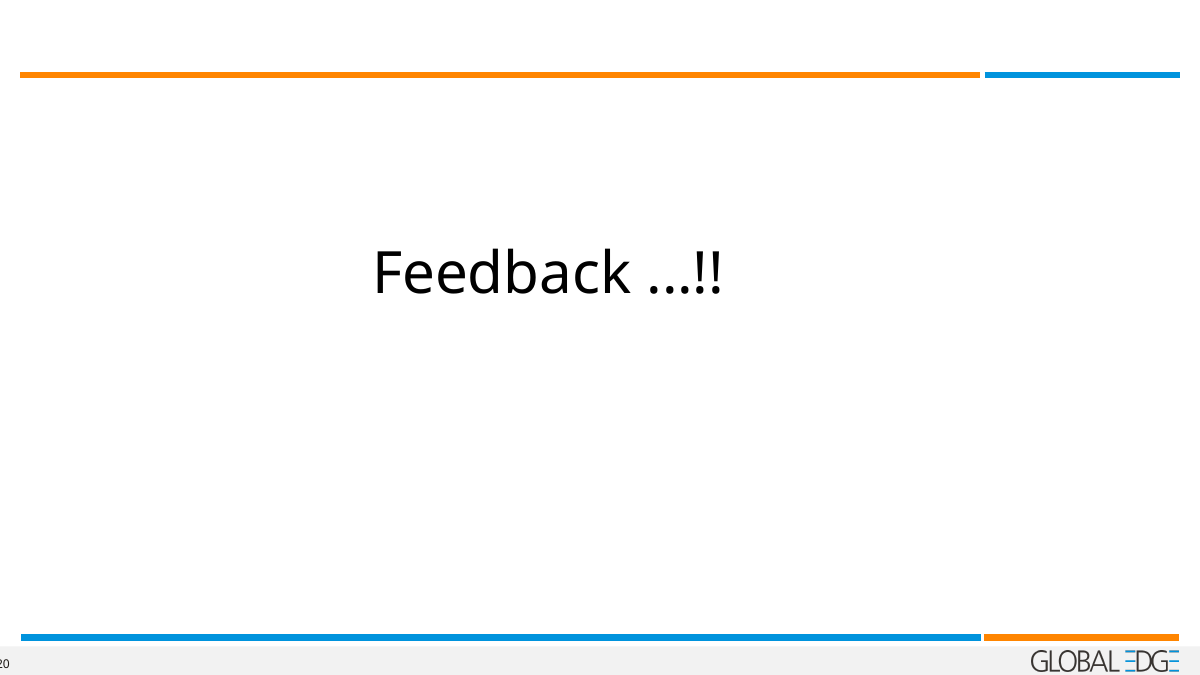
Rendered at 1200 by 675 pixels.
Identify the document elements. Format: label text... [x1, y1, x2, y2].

text_box Feedback ...!! [357, 224, 785, 308]
picture [1031, 650, 1179, 672]
